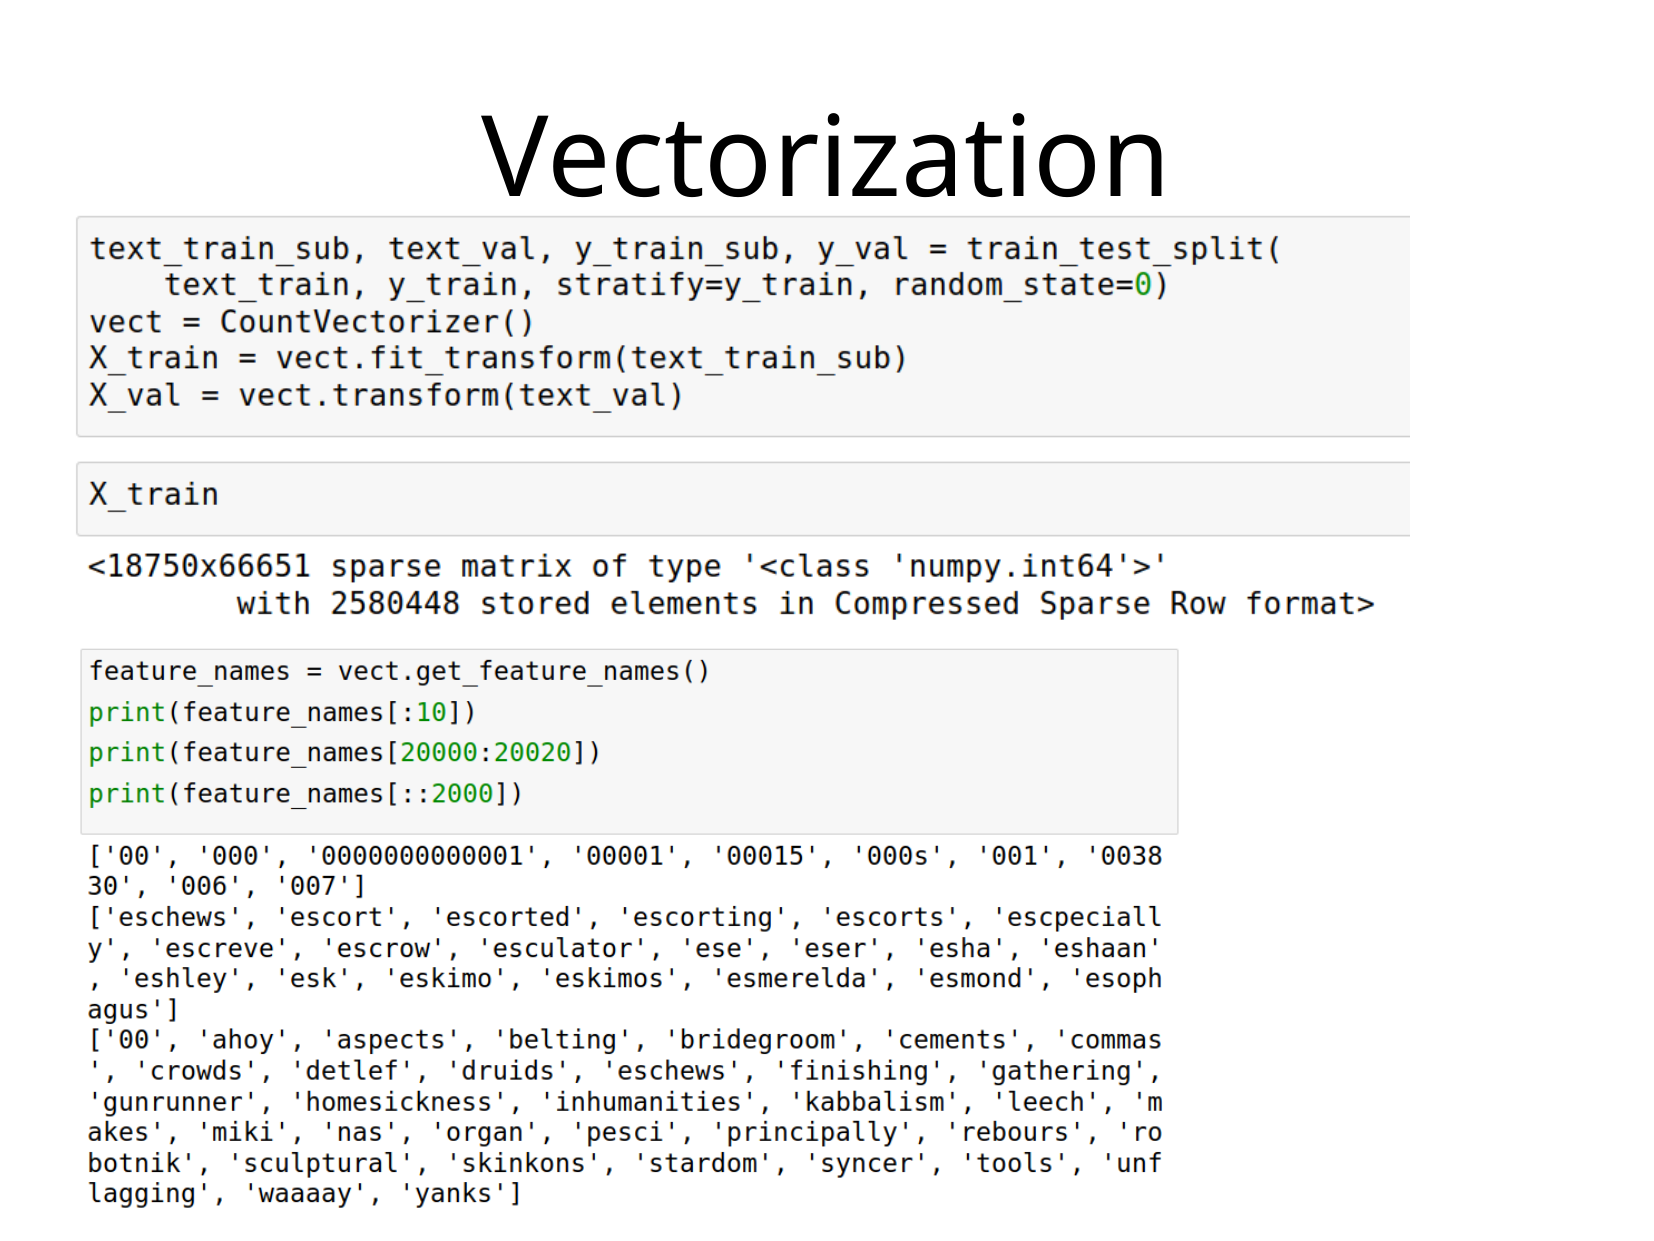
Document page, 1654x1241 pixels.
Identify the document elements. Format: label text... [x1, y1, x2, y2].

title Vectorization [82, 49, 1571, 257]
picture [75, 641, 1183, 1231]
picture [62, 209, 1410, 631]
